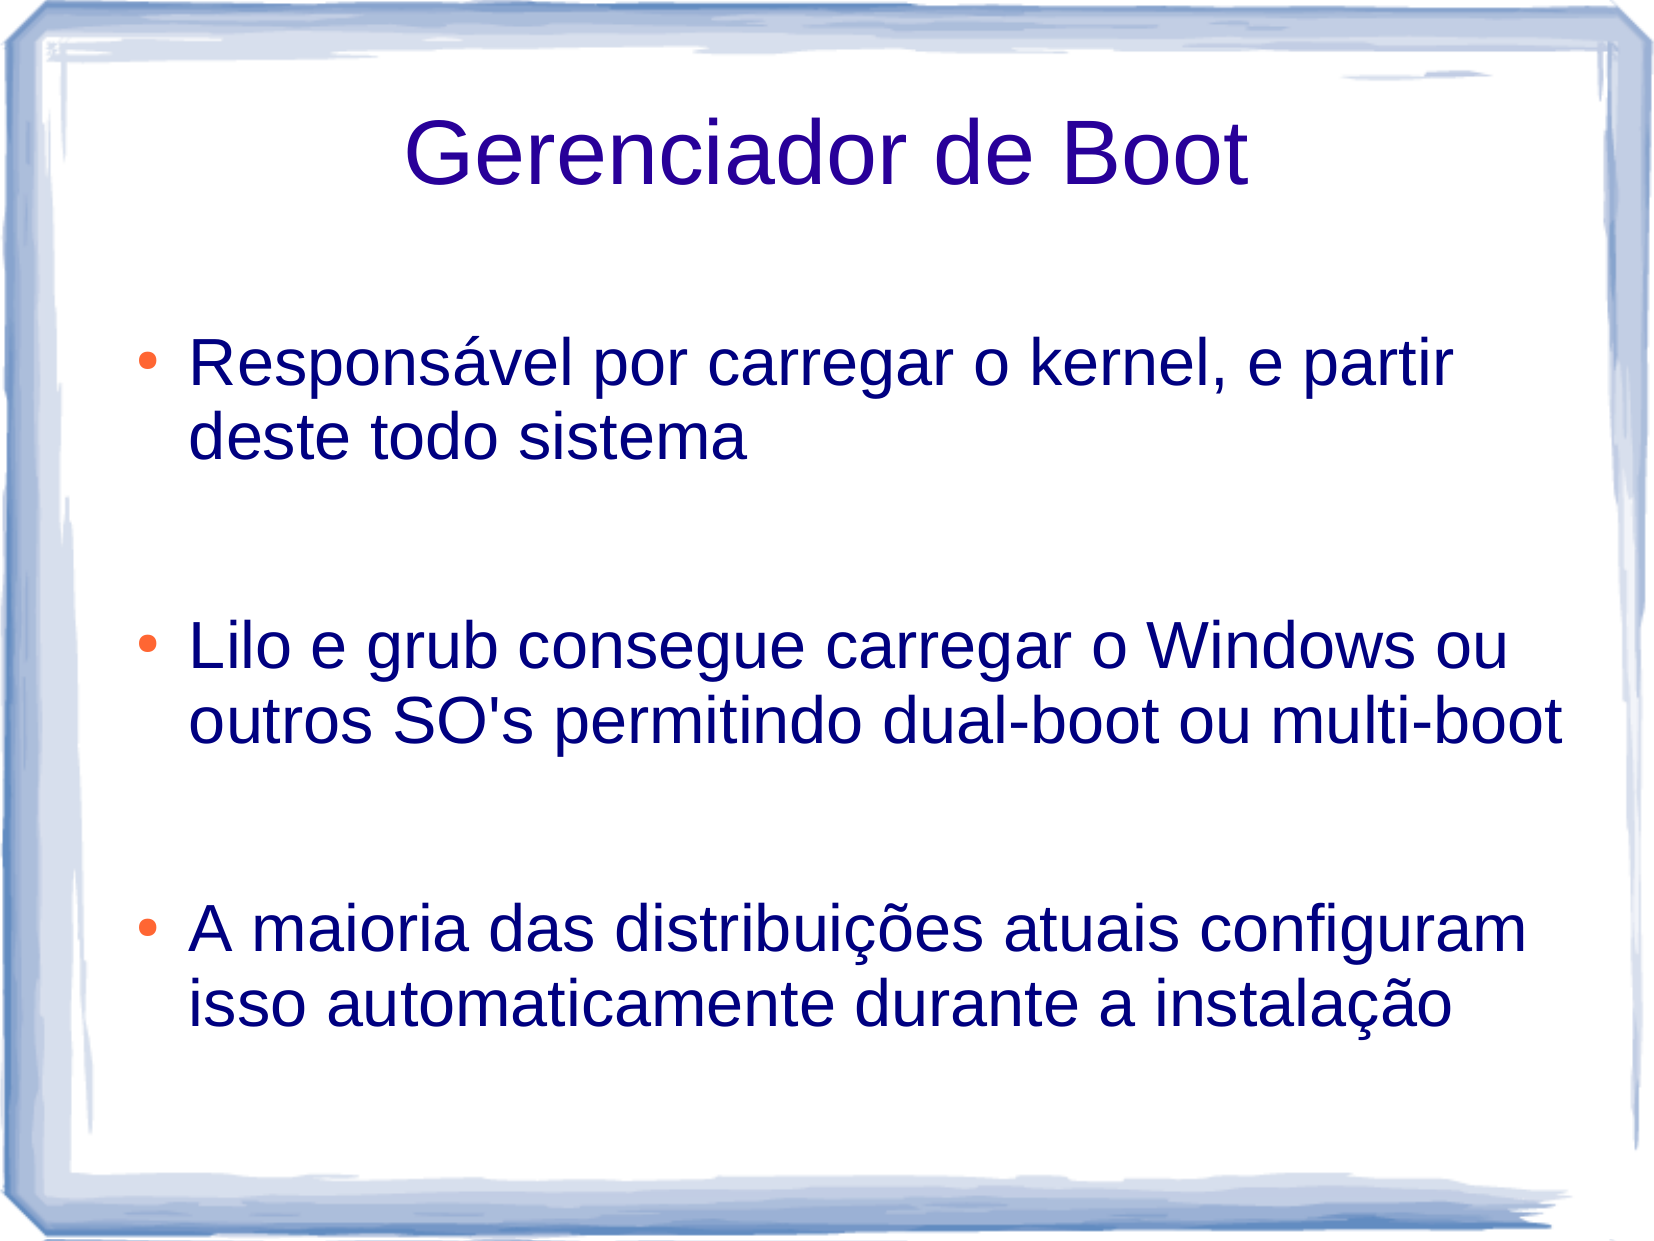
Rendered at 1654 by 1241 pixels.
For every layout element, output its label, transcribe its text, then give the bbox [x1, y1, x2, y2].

title Gerenciador de Boot [82, 49, 1571, 257]
list Responsável por carregar o kernel, e partir deste todo sistema Lilo e grub consegue carregar o Windows ou outros SO's permitindo dual-boot ou multi-boot A maioria das distribuições atuais configuram isso automaticamente durante a instalação [118, 324, 1571, 1045]
picture [0, 0, 1654, 1241]
